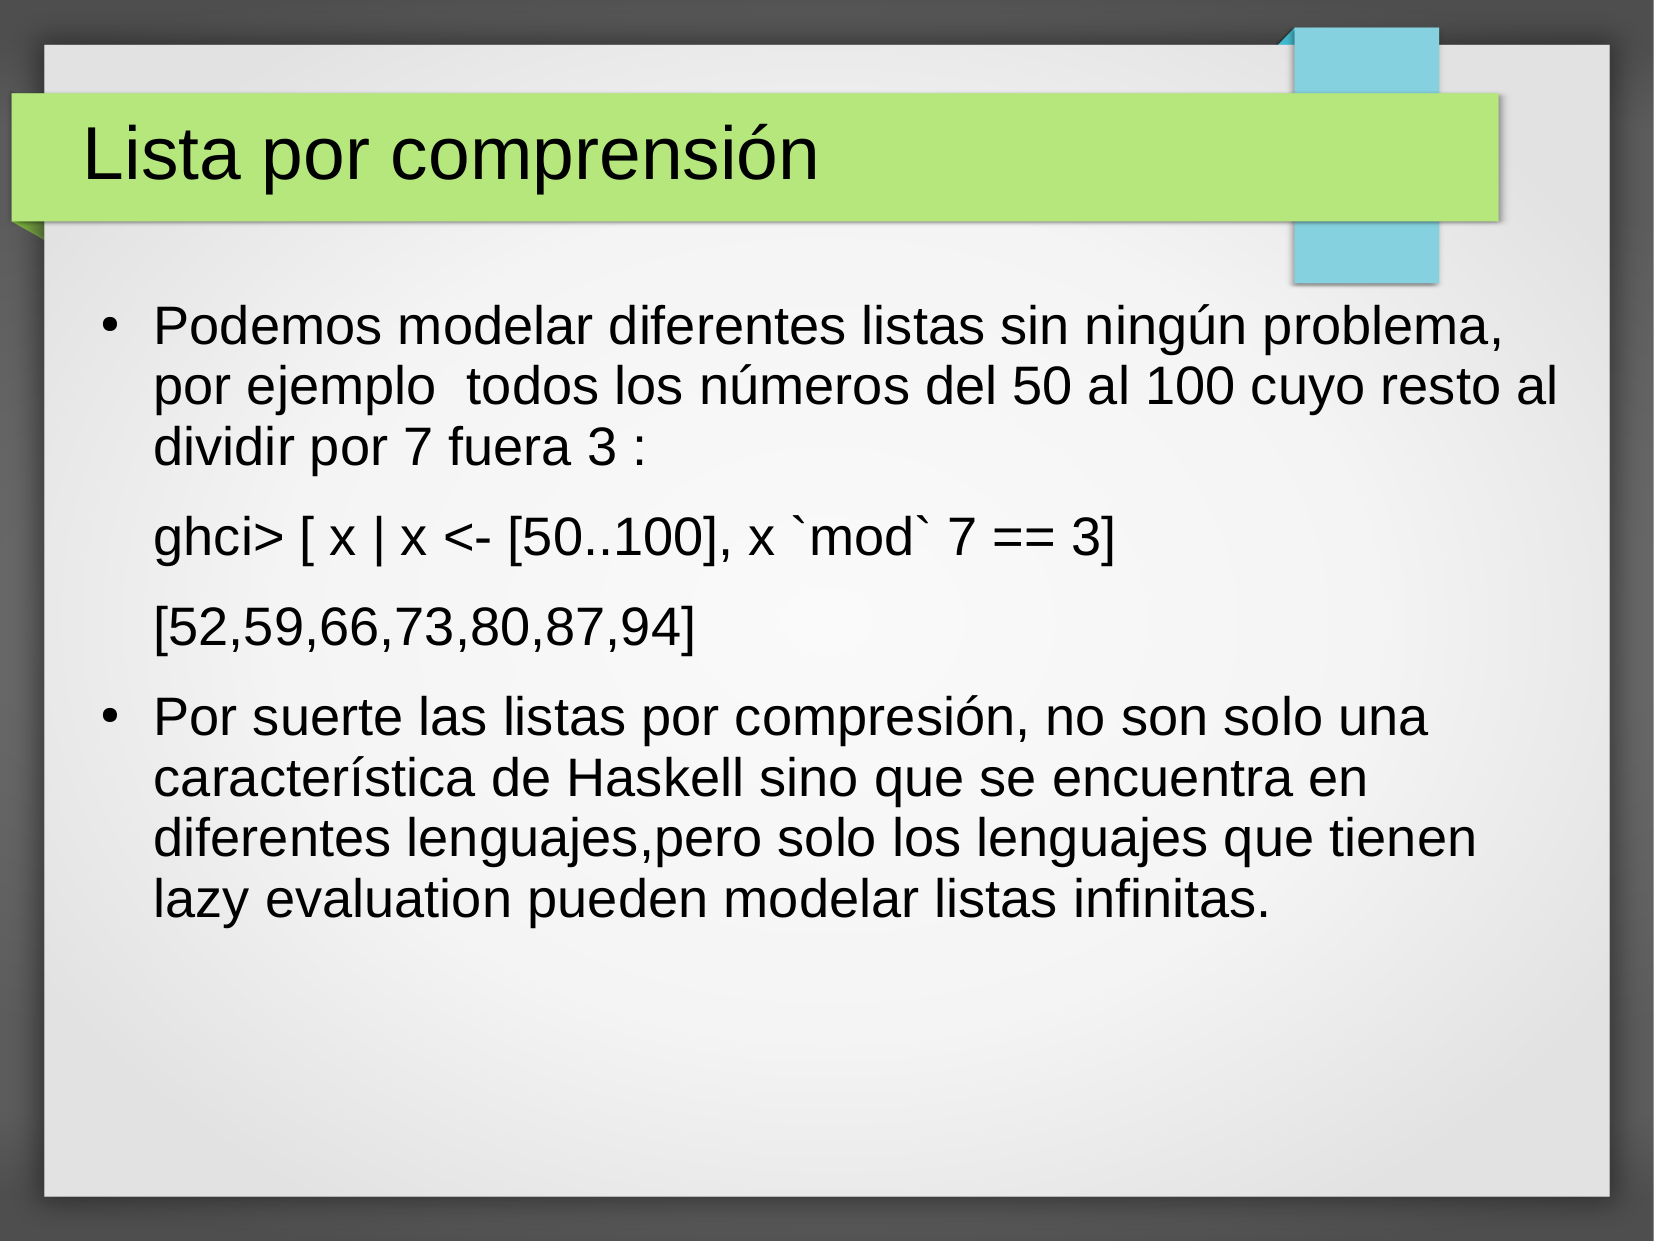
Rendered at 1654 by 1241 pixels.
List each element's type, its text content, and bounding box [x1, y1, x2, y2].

title Lista por comprensión [82, 94, 1264, 213]
picture [0, 0, 1654, 1241]
list Podemos modelar diferentes listas sin ningún problema, por ejemplo todos los números del 50 al 100 cuyo resto al dividir por 7 fuera 3 : ghci> [ x | x <- [50..100], x `mod` 7 == 3] [52,59,66,73,80,87,94] Por suerte las listas por compresión, no son solo una característica de Haskell sino que se encuentra en diferentes lenguajes,pero solo los lenguajes que tienen lazy evaluation pueden modelar listas infinitas. [82, 295, 1571, 1015]
